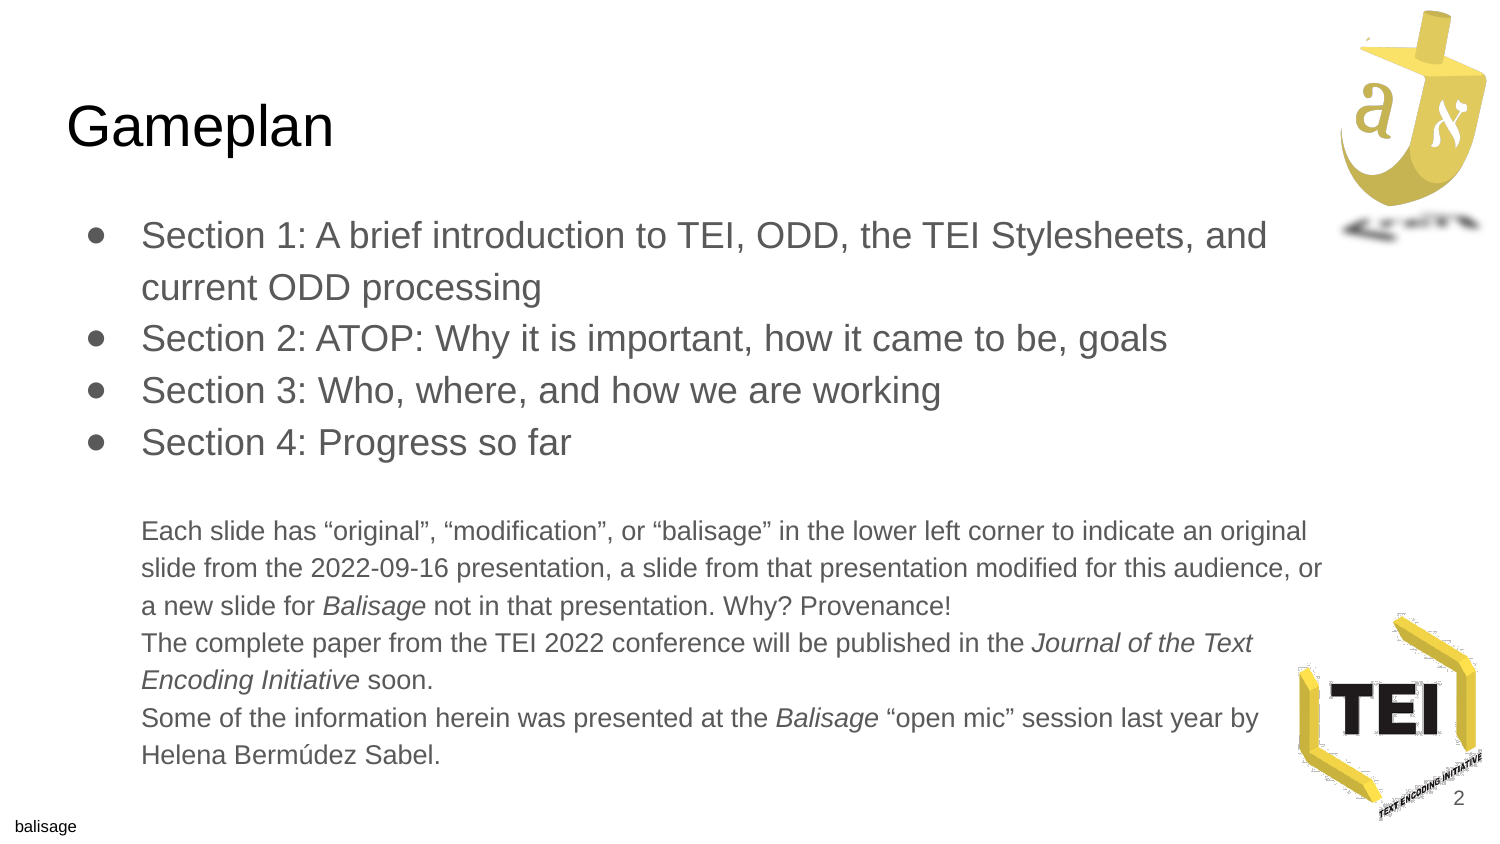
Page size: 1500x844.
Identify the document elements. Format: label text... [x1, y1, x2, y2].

title Gameplan [51, 72, 1449, 167]
slide_number <number> [1389, 764, 1480, 830]
picture [1324, 0, 1497, 250]
list Section 1: A brief introduction to TEI, ODD, the TEI Stylesheets, and current ODD processing Section 2: ATOP: Why it is important, how it came to be, goals Section 3: Who, where, and how we are working Section 4: Progress so far Each slide has “original”, “modification”, or “balisage” in the lower left corner to indicate an original slide from the 2022-09-16 presentation, a slide from that presentation modified for this audience, or a new slide for Balisage not in that presentation. Why? Provenance! The complete paper from the TEI 2022 conference will be published in the Journal of the Text Encoding Initiative soon. Some of the information herein was presented at the Balisage “open mic” session last year by Helena Bermúdez Sabel. [51, 189, 1351, 796]
text_box balisage [0, 810, 114, 844]
picture [1275, 604, 1500, 830]
